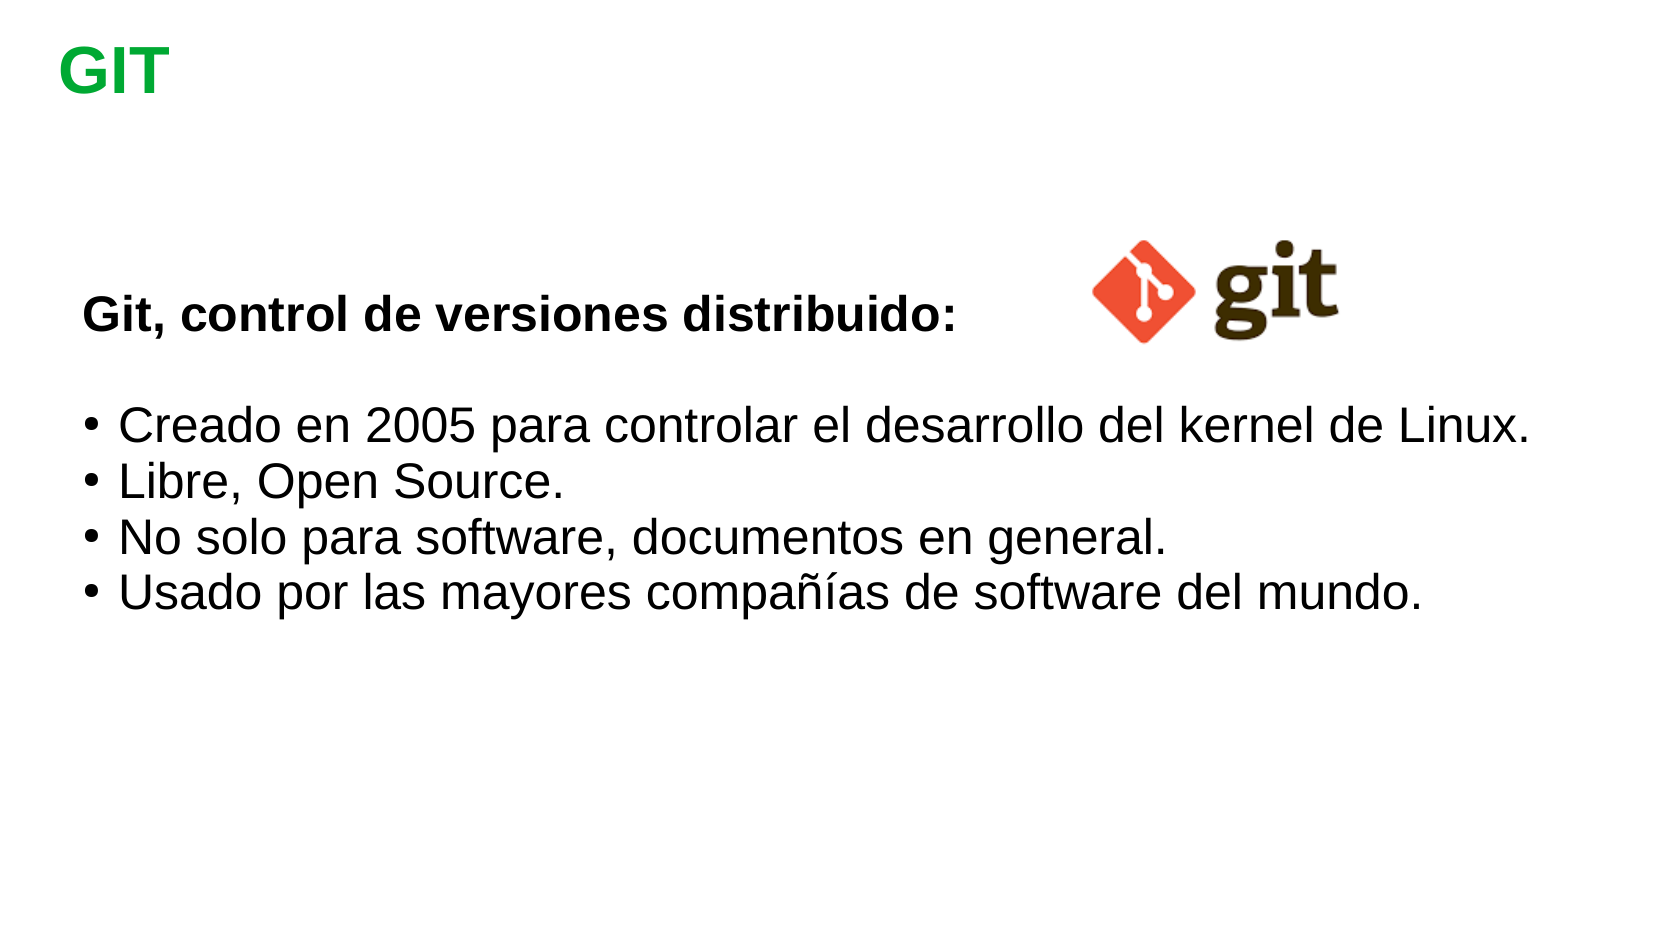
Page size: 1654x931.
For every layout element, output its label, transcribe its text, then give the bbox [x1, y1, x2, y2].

subtitle Git, control de versiones distribuido: Creado en 2005 para controlar el desarrollo del kernel de Linux. Libre, Open Source. No solo para software, documentos en general. Usado por las mayores compañías de software del mundo. [82, 118, 1571, 788]
title GIT [59, 24, 1548, 118]
